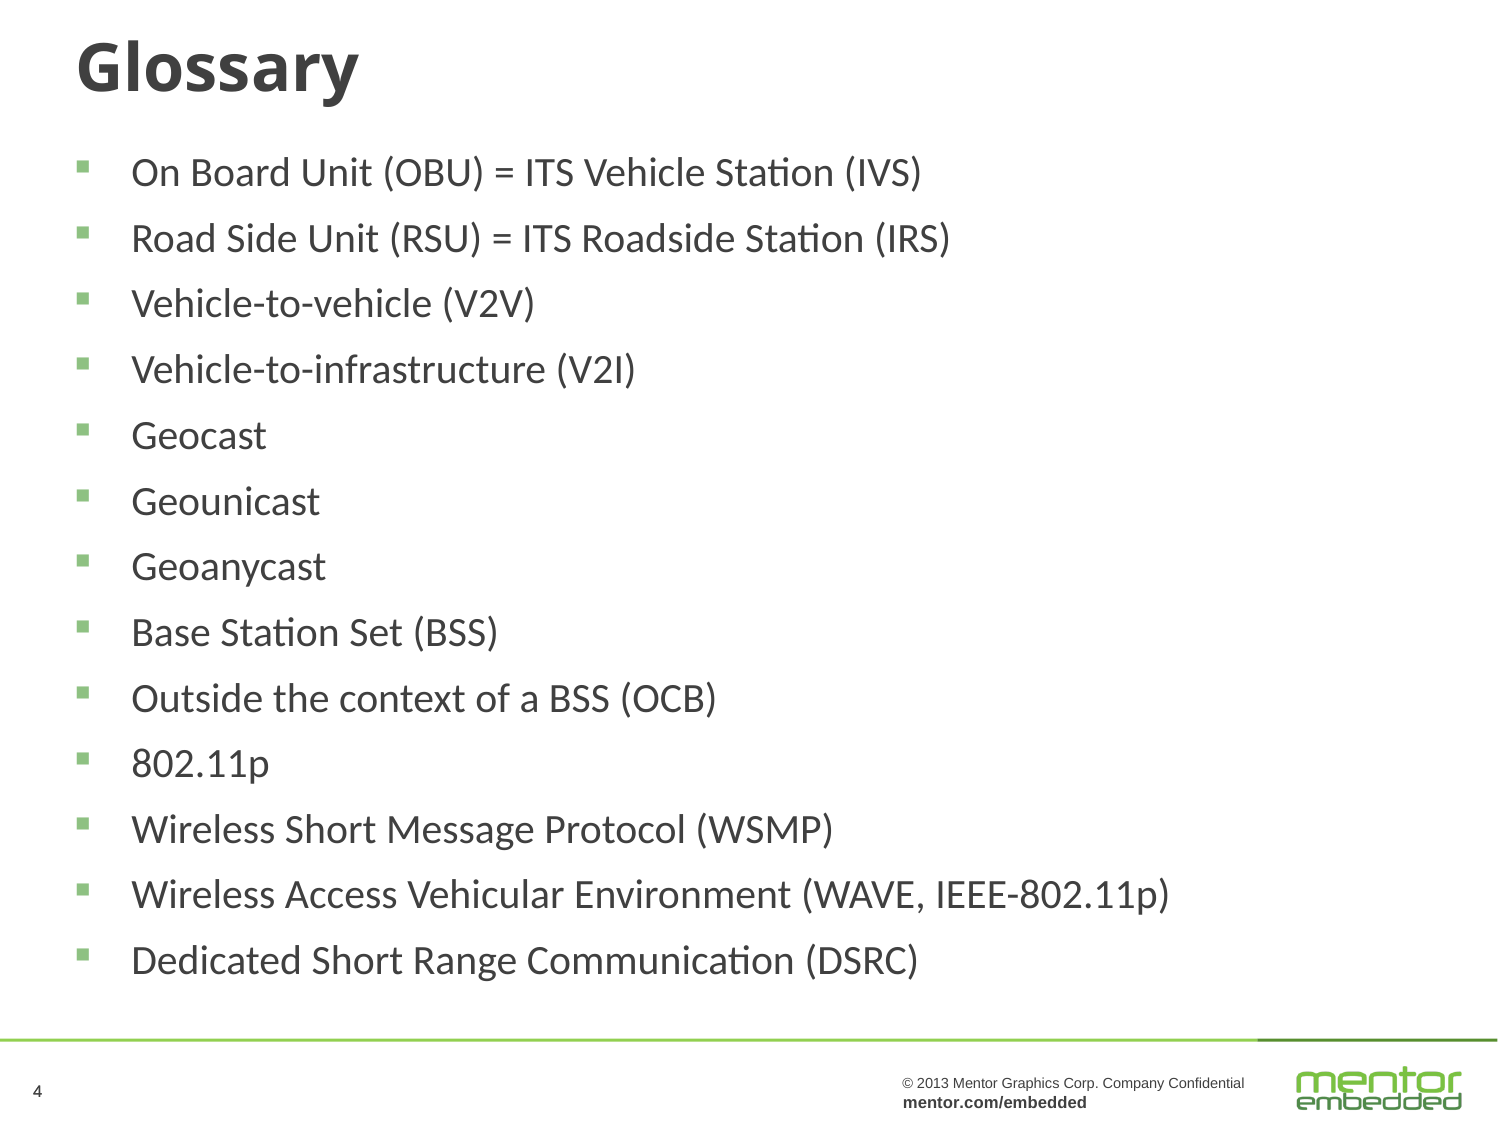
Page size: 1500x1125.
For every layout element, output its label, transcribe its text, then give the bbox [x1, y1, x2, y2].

list On Board Unit (OBU) = ITS Vehicle Station (IVS) Road Side Unit (RSU) = ITS Roadside Station (IRS) Vehicle-to-vehicle (V2V) Vehicle-to-infrastructure (V2I) Geocast Geounicast Geoanycast Base Station Set (BSS) Outside the context of a BSS (OCB) 802.11p Wireless Short Message Protocol (WSMP) Wireless Access Vehicular Environment (WAVE, IEEE-802.11p) Dedicated Short Range Communication (DSRC) [0, 137, 1500, 1025]
title Glossary [0, 0, 1500, 113]
picture [1292, 1062, 1464, 1114]
